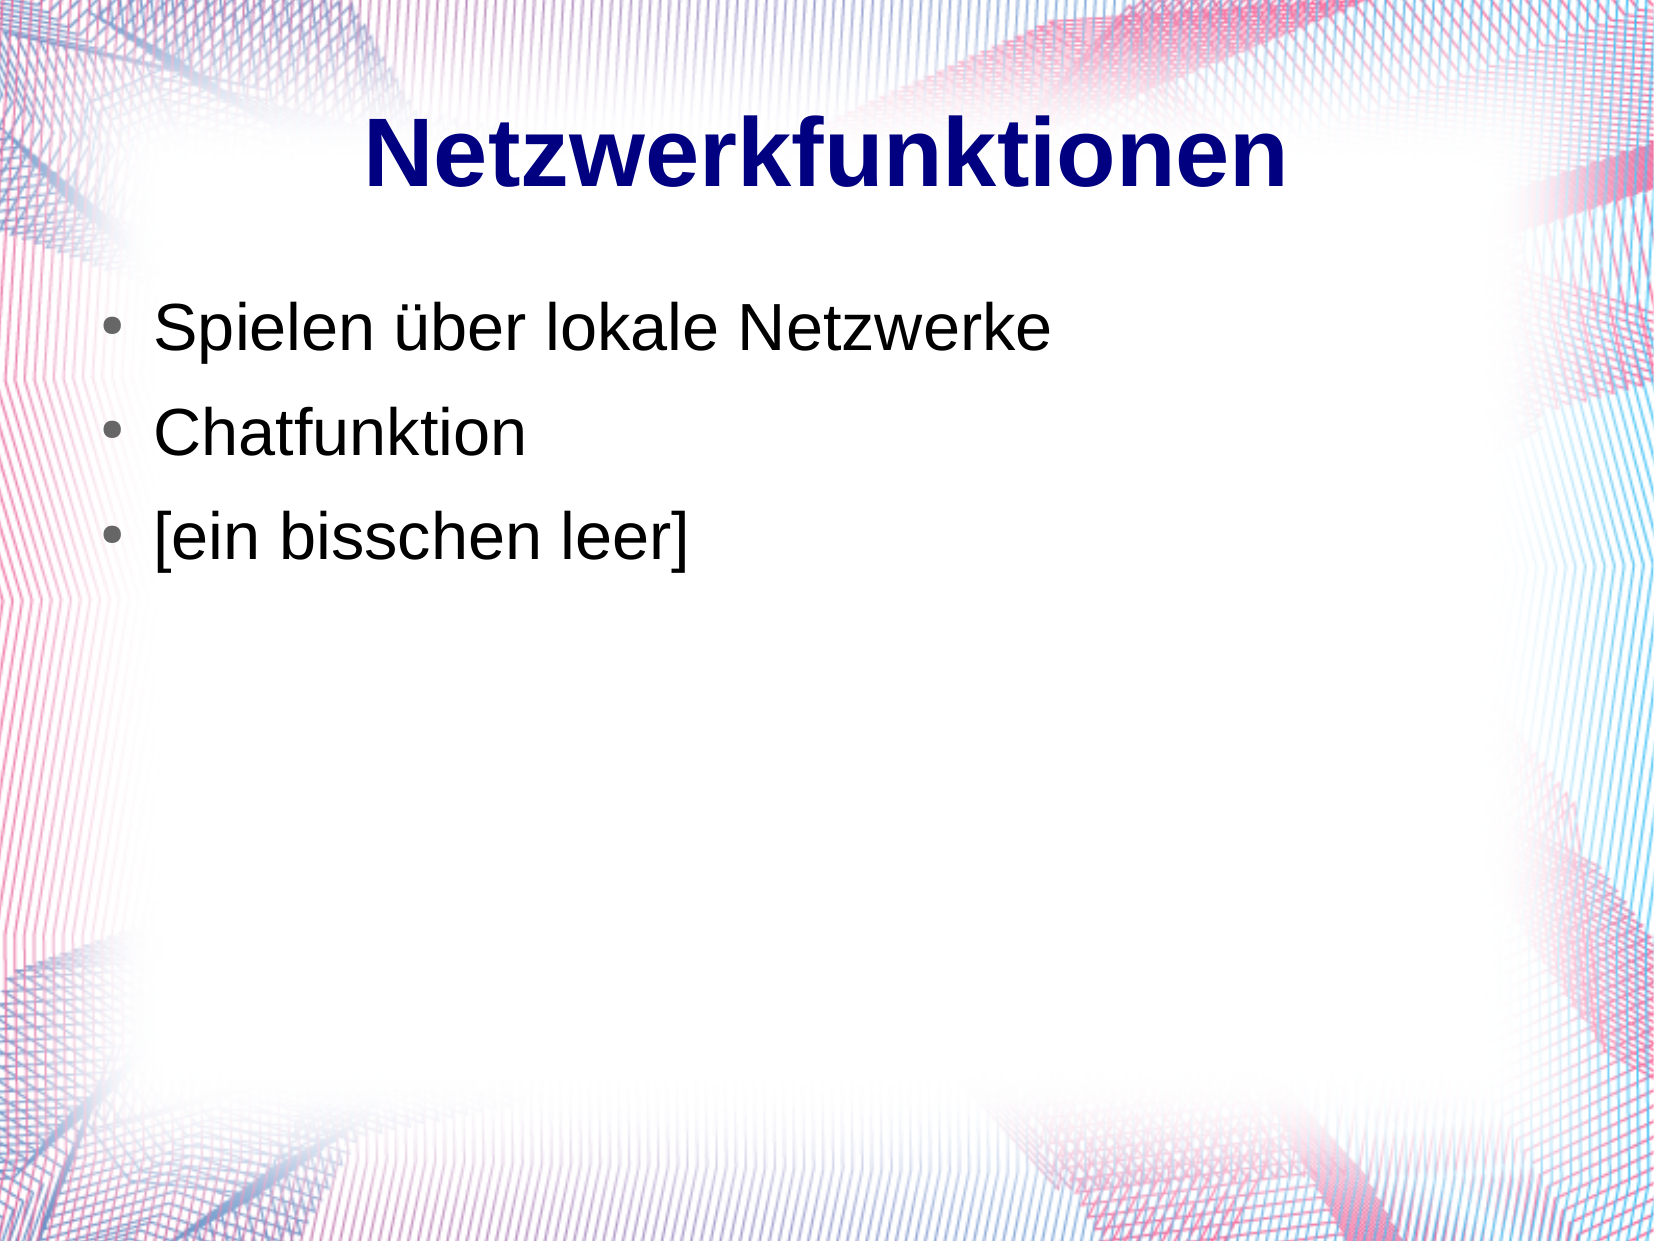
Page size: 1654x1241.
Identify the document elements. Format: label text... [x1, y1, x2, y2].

title Netzwerkfunktionen [82, 49, 1571, 257]
picture [0, 0, 1654, 1241]
list Spielen über lokale Netzwerke Chatfunktion [ein bisschen leer] [82, 290, 1571, 1109]
